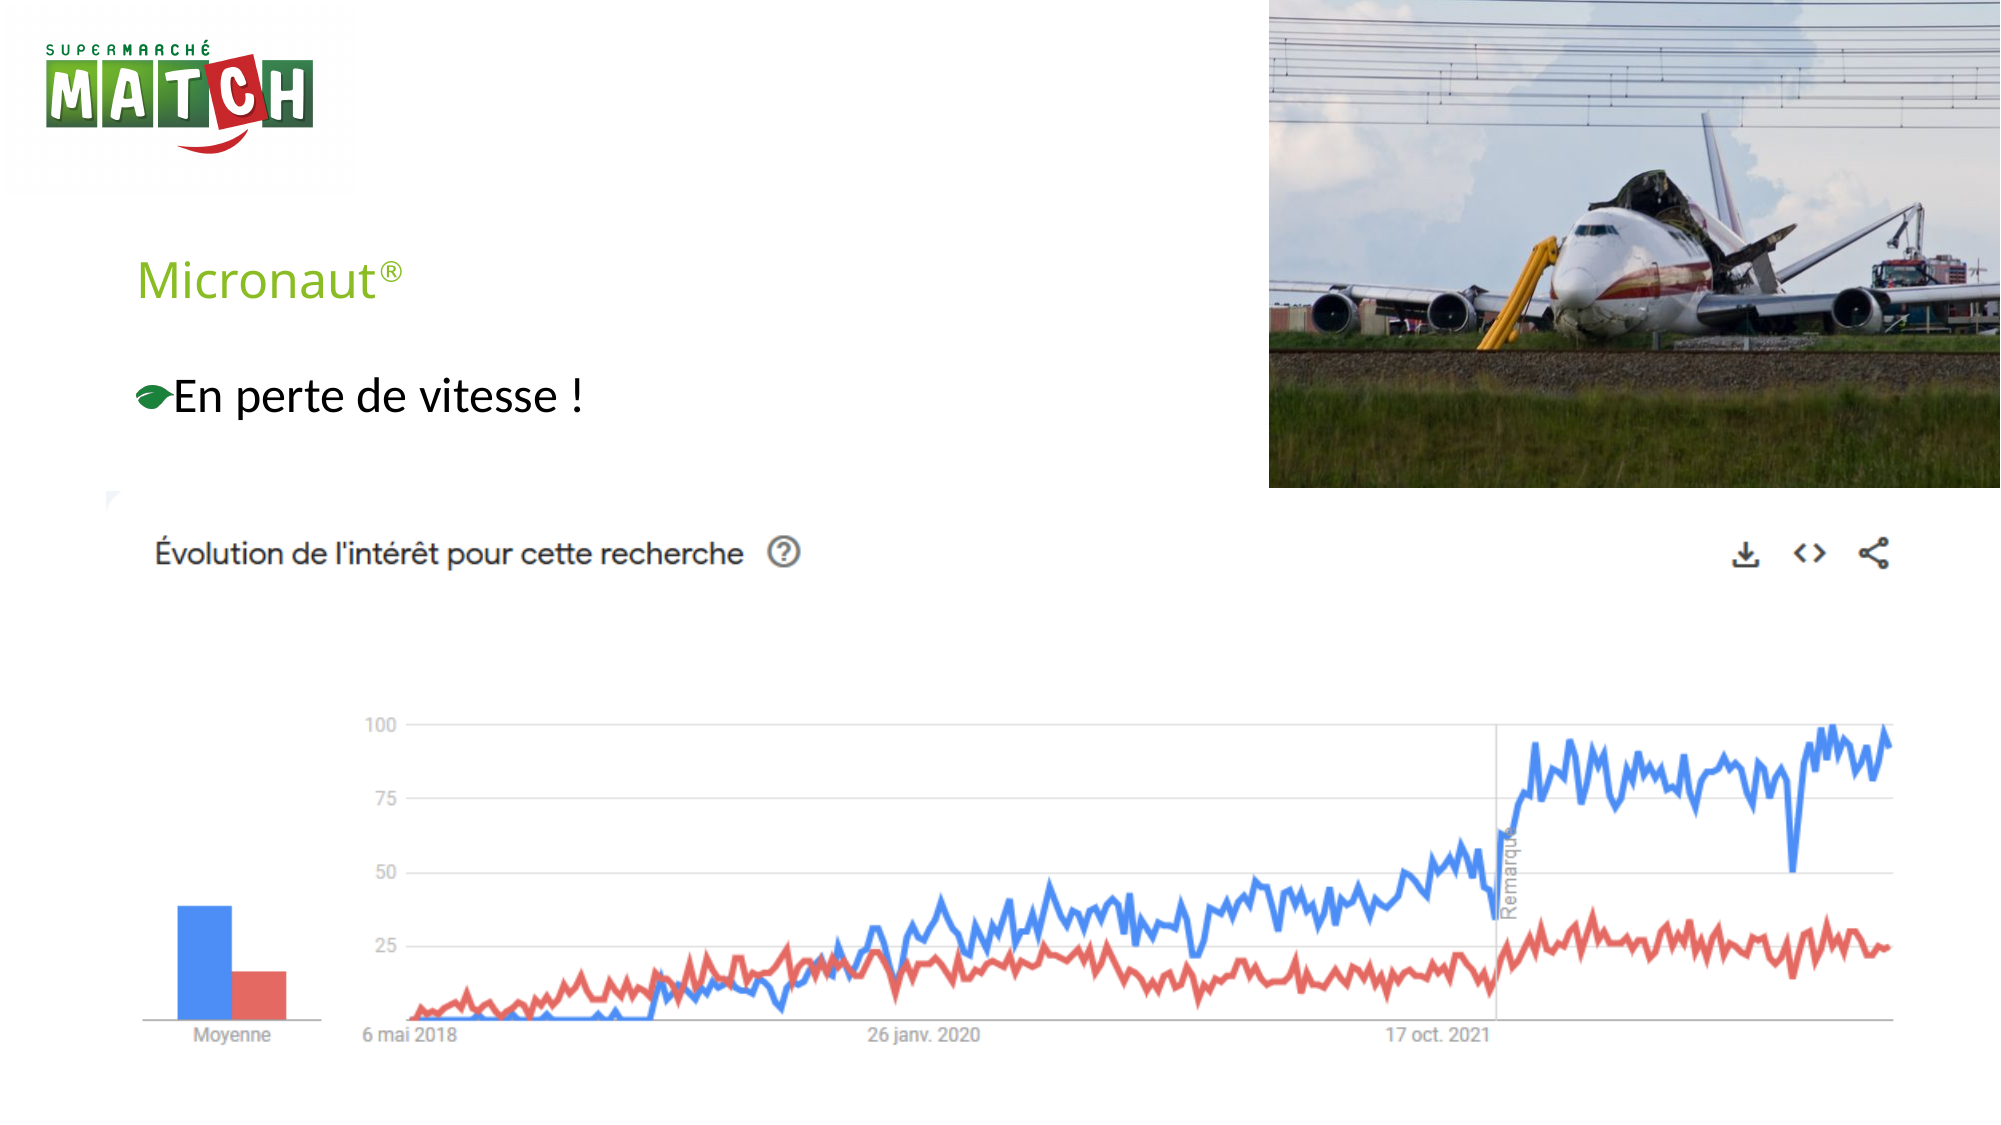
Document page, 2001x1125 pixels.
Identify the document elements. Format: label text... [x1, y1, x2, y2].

picture [106, 491, 1908, 1125]
list Micronaut® En perte de vitesse ! [136, 249, 1565, 827]
picture [1269, 0, 2000, 488]
picture [4, 2, 355, 196]
